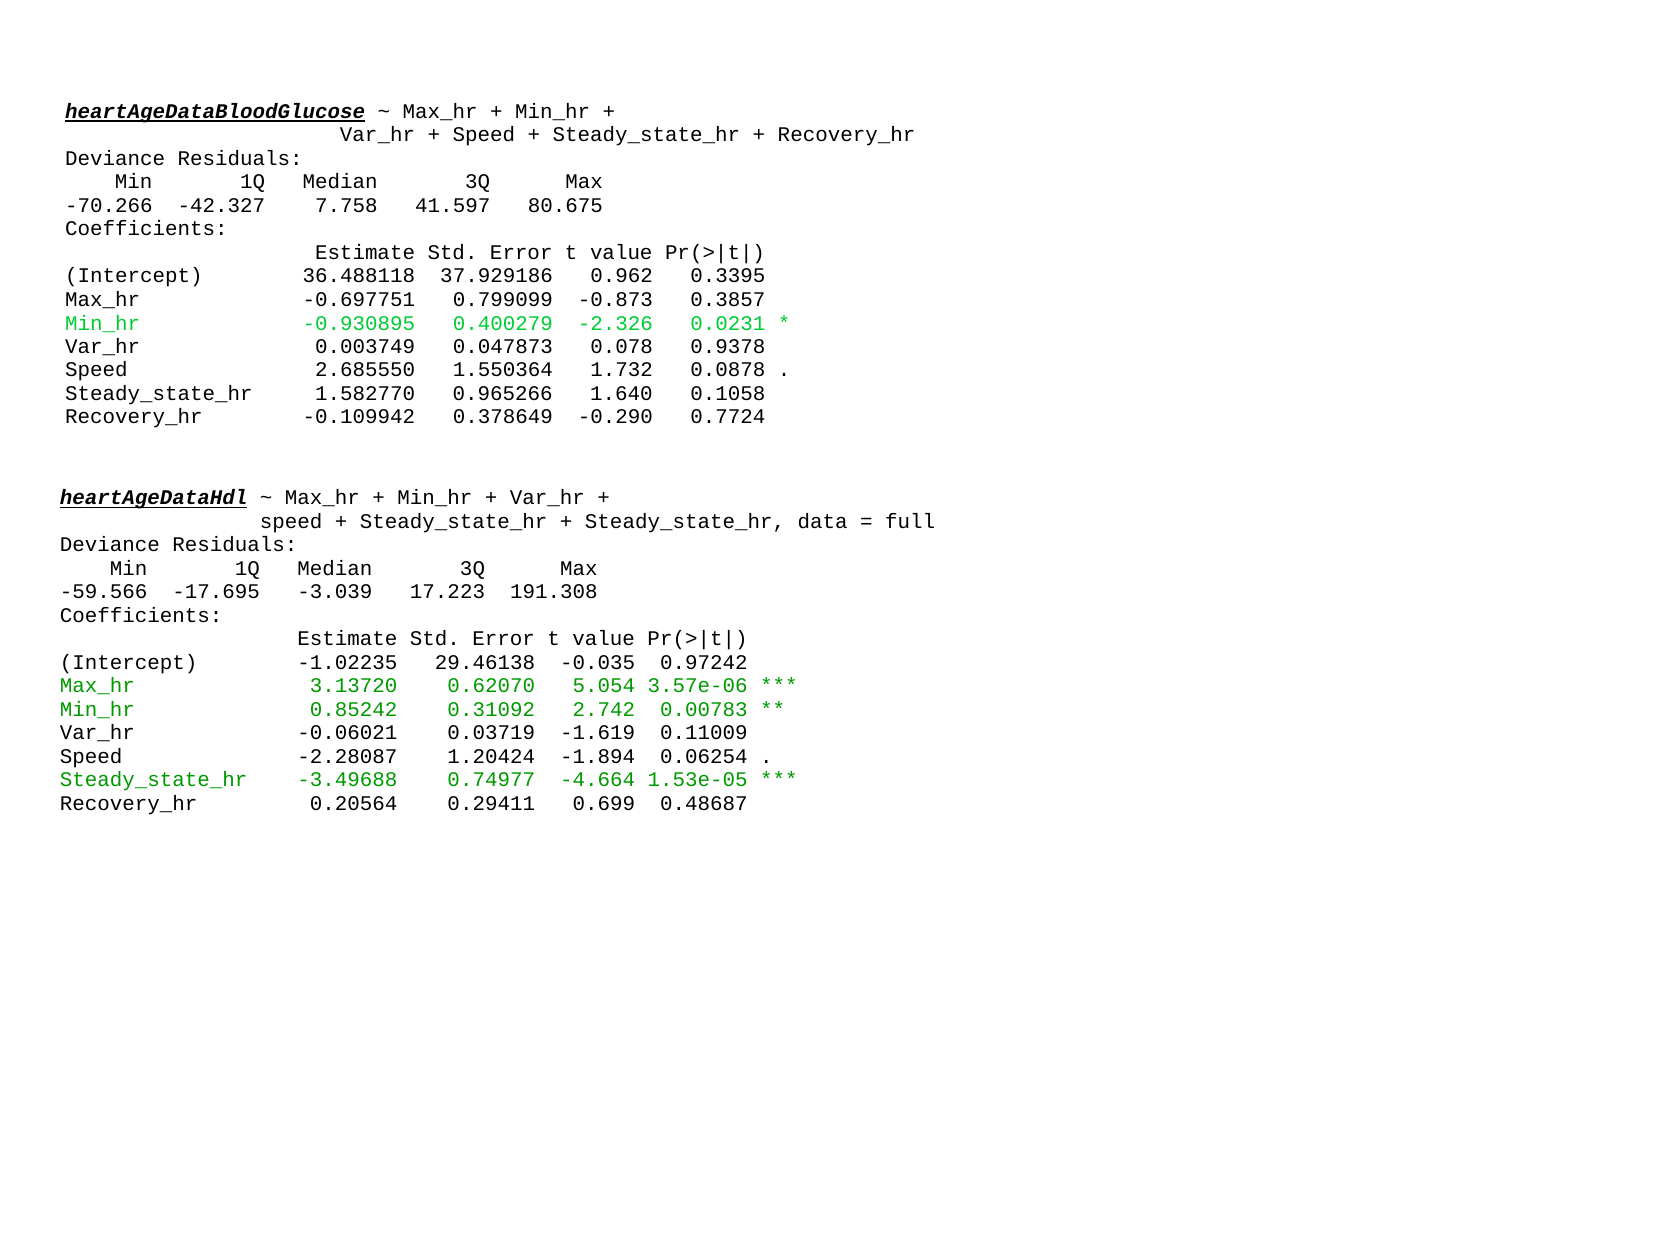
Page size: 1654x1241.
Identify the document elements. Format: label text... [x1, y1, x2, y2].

text_box heartAgeDataBloodGlucose ~ Max_hr + Min_hr + Var_hr + Speed + Steady_state_hr + Recovery_hr Deviance Residuals: Min 1Q Median 3Q Max -70.266 -42.327 7.758 41.597 80.675 Coefficients: Estimate Std. Error t value Pr(>|t|) (Intercept) 36.488118 37.929186 0.962 0.3395 Max_hr -0.697751 0.799099 -0.873 0.3857 Min_hr -0.930895 0.400279 -2.326 0.0231 * Var_hr 0.003749 0.047873 0.078 0.9378 Speed 2.685550 1.550364 1.732 0.0878 . Steady_state_hr 1.582770 0.965266 1.640 0.1058 Recovery_hr -0.109942 0.378649 -0.290 0.7724 [50, 70, 931, 466]
text_box heartAgeDataHdl ~ Max_hr + Min_hr + Var_hr + speed + Steady_state_hr + Steady_state_hr, data = full Deviance Residuals: Min 1Q Median 3Q Max -59.566 -17.695 -3.039 17.223 191.308 Coefficients: Estimate Std. Error t value Pr(>|t|) (Intercept) -1.02235 29.46138 -0.035 0.97242 Max_hr 3.13720 0.62070 5.054 3.57e-06 *** Min_hr 0.85242 0.31092 2.742 0.00783 ** Var_hr -0.06021 0.03719 -1.619 0.11009 Speed -2.28087 1.20424 -1.894 0.06254 . Steady_state_hr -3.49688 0.74977 -4.664 1.53e-05 *** Recovery_hr 0.20564 0.29411 0.699 0.48687 [45, 480, 963, 828]
